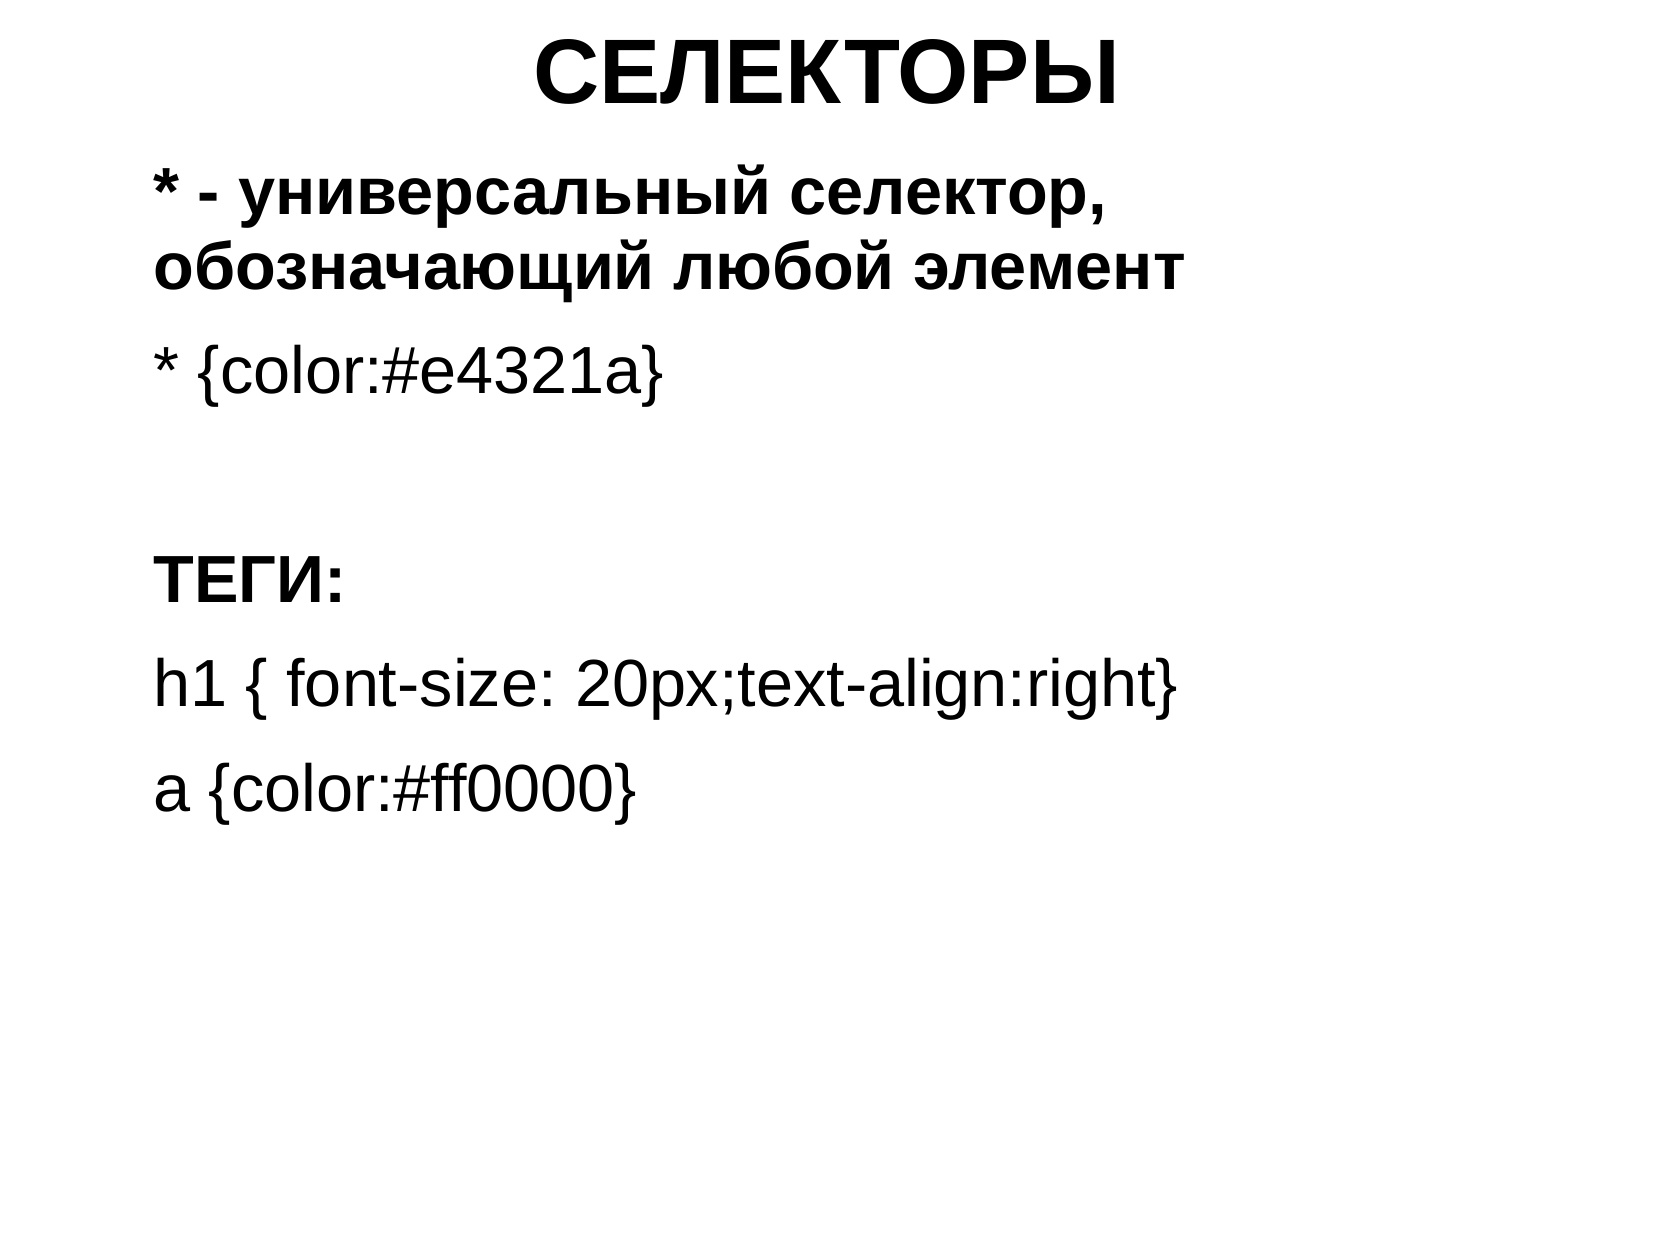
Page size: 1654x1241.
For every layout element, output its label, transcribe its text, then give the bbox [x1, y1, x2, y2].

list * - универсальный селектор, обозначающий любой элемент * {color:#e4321a} ТЕГИ: h1 { font-size: 20px;text-align:right} a {color:#ff0000} [82, 154, 1571, 1093]
title СЕЛЕКТОРЫ [82, 13, 1571, 130]
